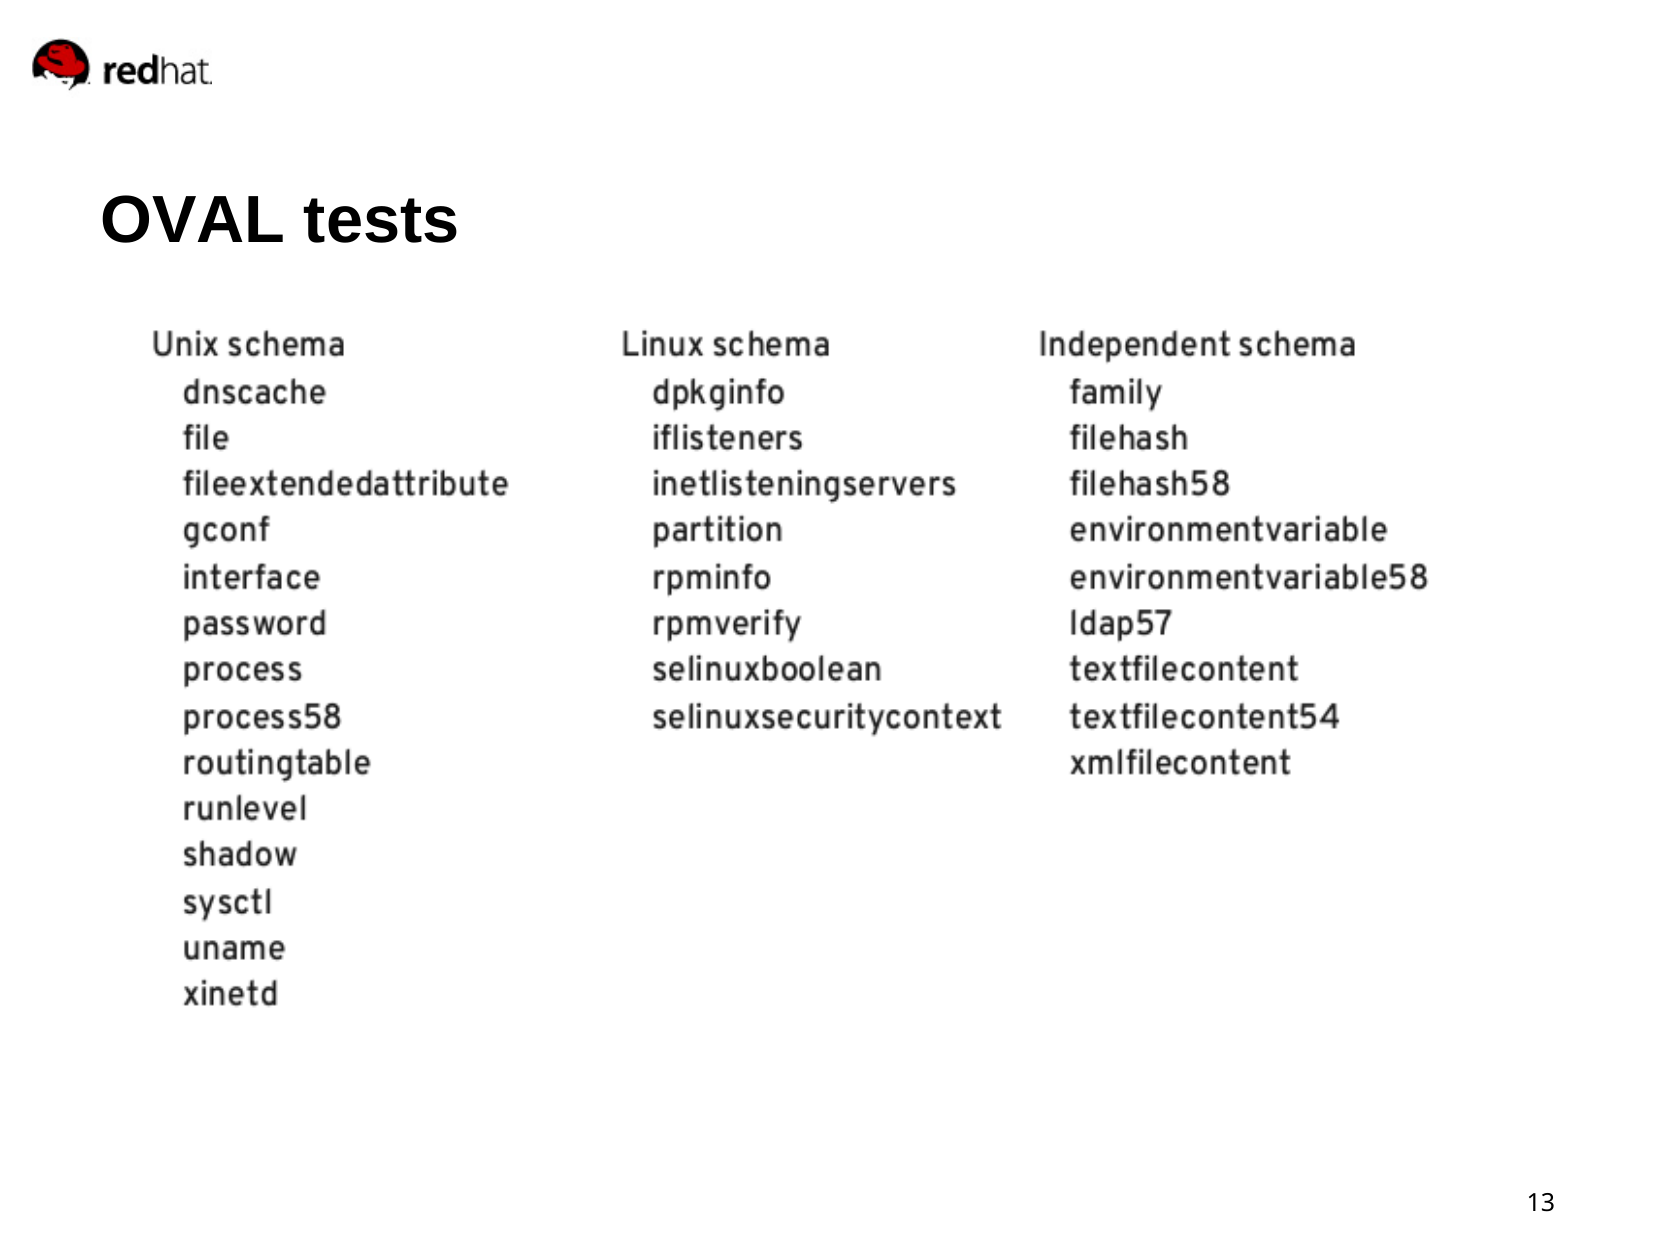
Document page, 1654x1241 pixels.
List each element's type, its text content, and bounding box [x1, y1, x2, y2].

picture [31, 37, 212, 98]
title OVAL tests [100, 164, 1506, 275]
picture [115, 248, 1516, 1092]
list [94, 304, 1500, 1174]
